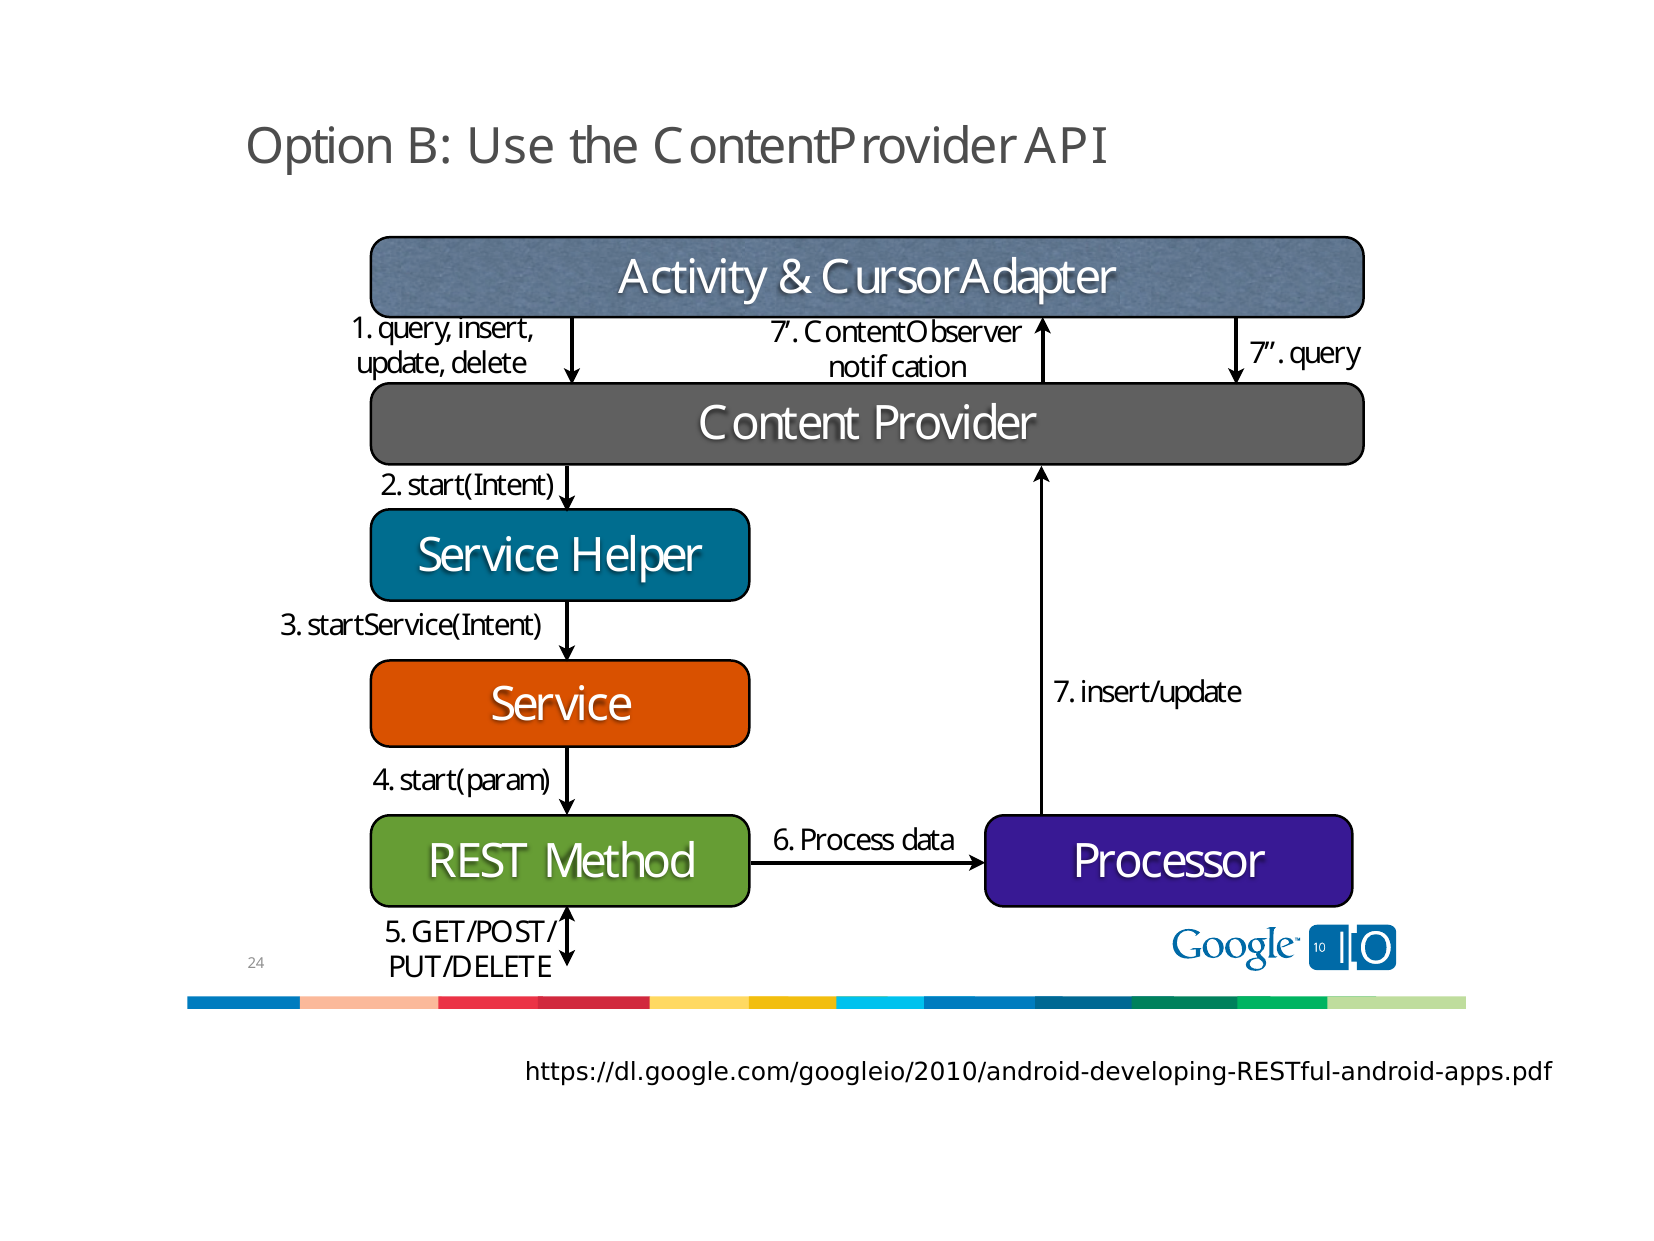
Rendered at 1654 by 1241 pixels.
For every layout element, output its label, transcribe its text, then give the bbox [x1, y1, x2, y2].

text_box https://dl.google.com/googleio/2010/android-developing-RESTful-android-apps.pdf [510, 1050, 1576, 1096]
picture [186, 49, 1467, 1010]
